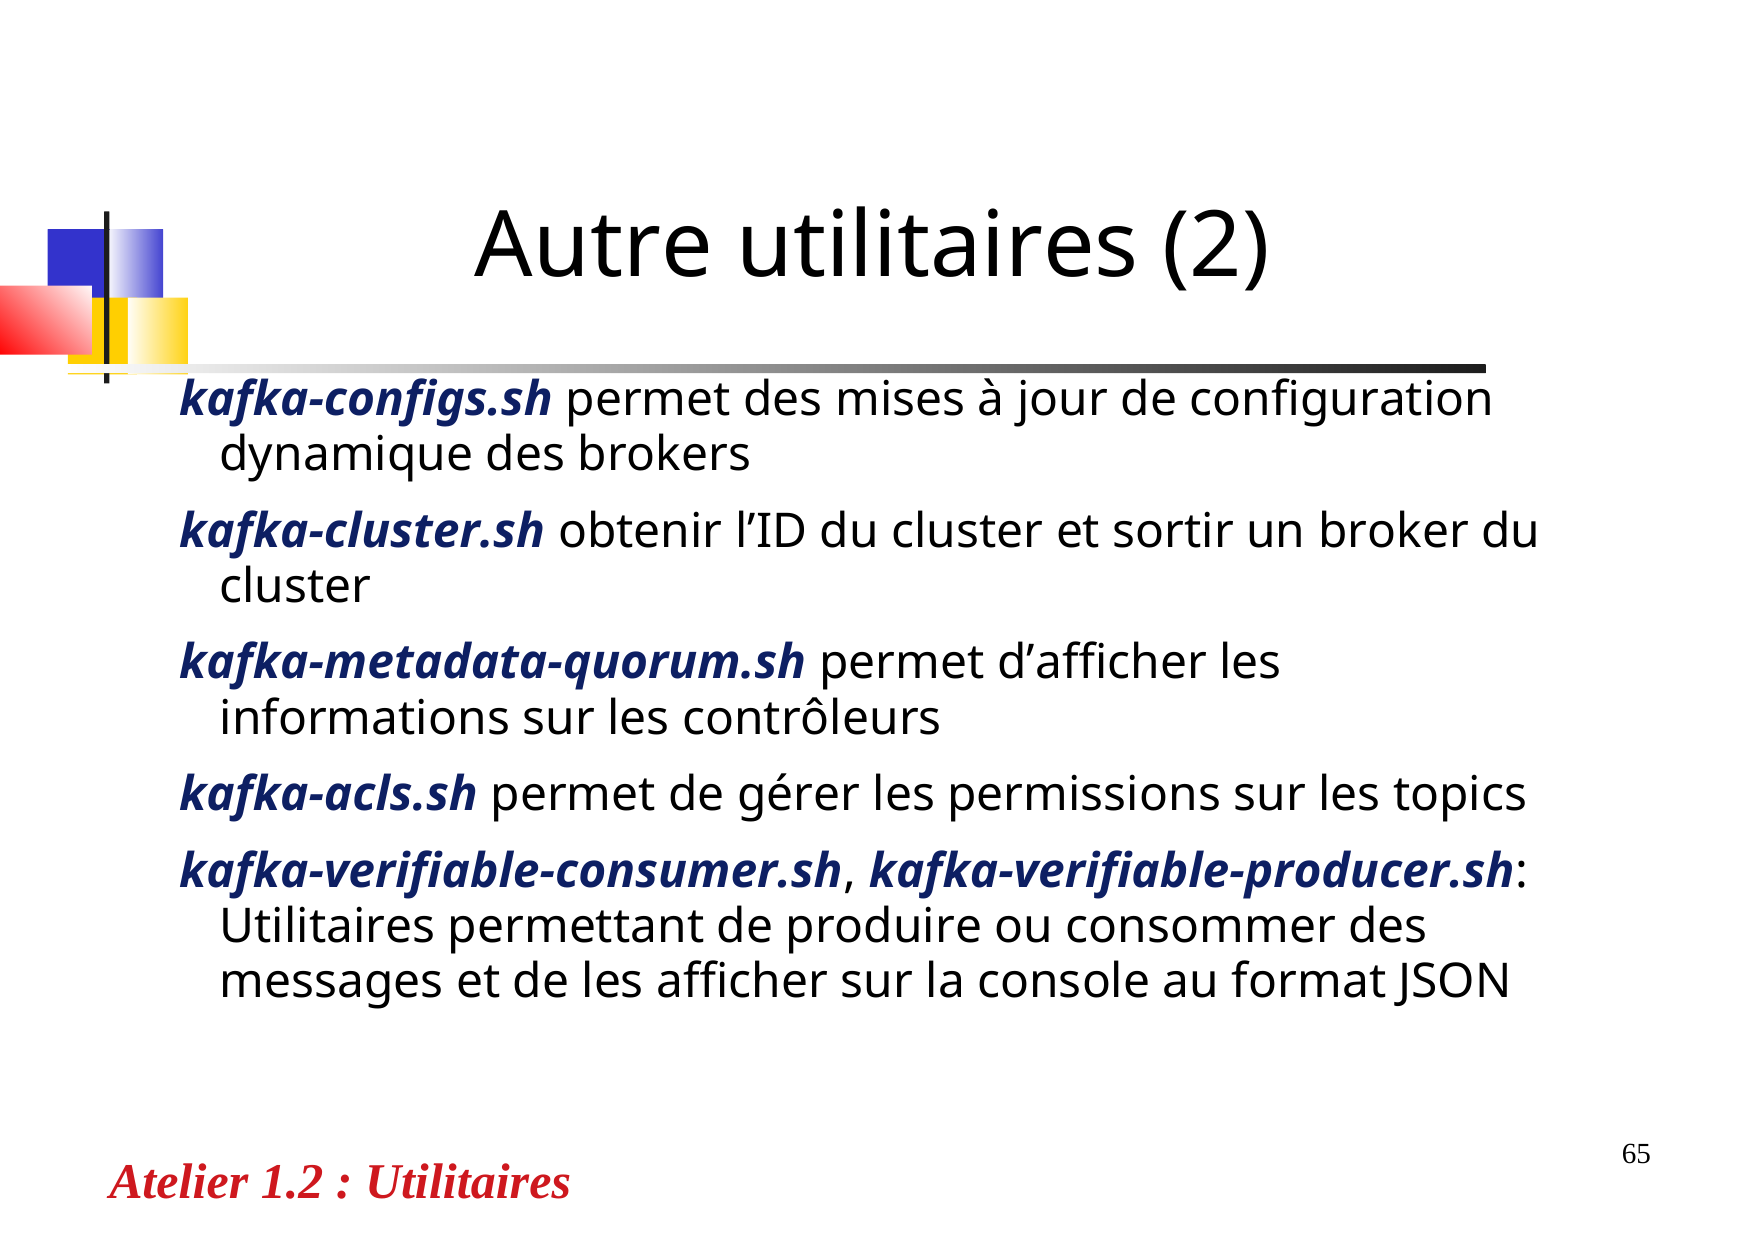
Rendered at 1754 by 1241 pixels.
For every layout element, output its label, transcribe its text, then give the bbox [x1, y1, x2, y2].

text_box Atelier 1.2 : Utilitaires [94, 1145, 663, 1218]
title Autre utilitaires (2) [179, 139, 1567, 351]
list kafka-configs.sh permet des mises à jour de configuration dynamique des brokers kafka-cluster.sh obtenir l’ID du cluster et sortir un broker du cluster kafka-metadata-quorum.sh permet d’afficher les informations sur les contrôleurs kafka-acls.sh permet de gérer les permissions sur les topics kafka-verifiable-consumer.sh, kafka-verifiable-producer.sh: Utilitaires permettant de produire ou consommer des messages et de les afficher sur la console au format JSON [179, 371, 1567, 1091]
